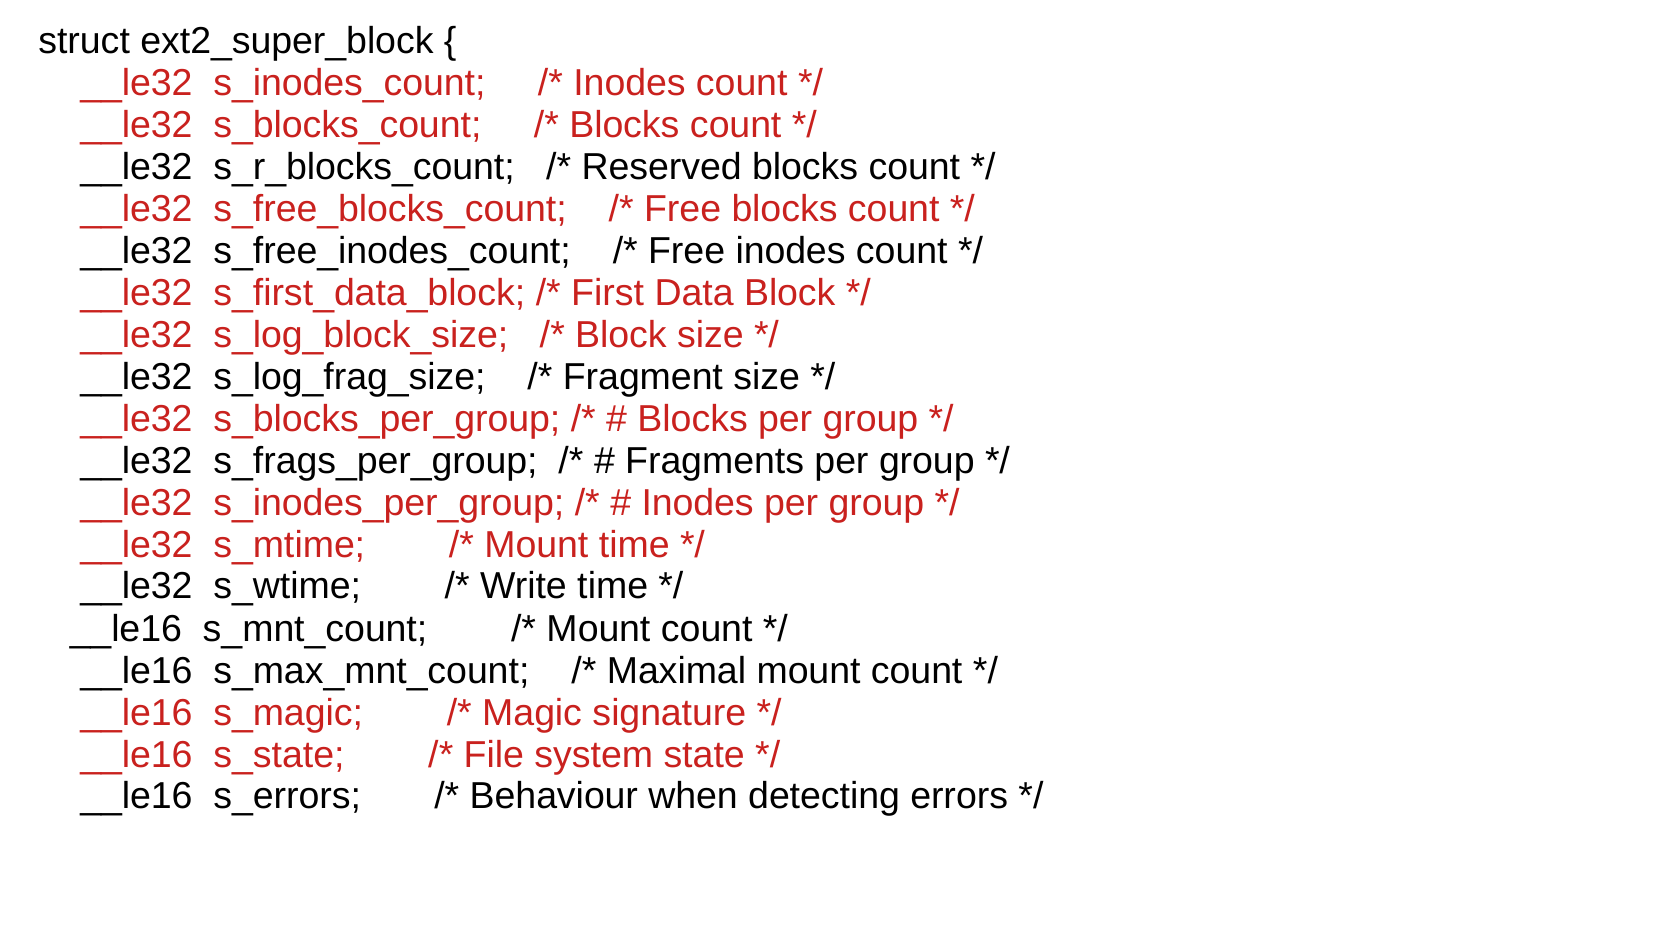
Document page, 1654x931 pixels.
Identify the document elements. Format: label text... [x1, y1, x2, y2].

text_box struct ext2_super_block { __le32 s_inodes_count; /* Inodes count */ __le32 s_blocks_count; /* Blocks count */ __le32 s_r_blocks_count; /* Reserved blocks count */ __le32 s_free_blocks_count; /* Free blocks count */ __le32 s_free_inodes_count; /* Free inodes count */ __le32 s_first_data_block; /* First Data Block */ __le32 s_log_block_size; /* Block size */ __le32 s_log_frag_size; /* Fragment size */ __le32 s_blocks_per_group; /* # Blocks per group */ __le32 s_frags_per_group; /* # Fragments per group */ __le32 s_inodes_per_group; /* # Inodes per group */ __le32 s_mtime; /* Mount time */ __le32 s_wtime; /* Write time */ __le16 s_mnt_count; /* Mount count */ __le16 s_max_mnt_count; /* Maximal mount count */ __le16 s_magic; /* Magic signature */ __le16 s_state; /* File system state */ __le16 s_errors; /* Behaviour when detecting errors */ [23, 11, 1441, 931]
